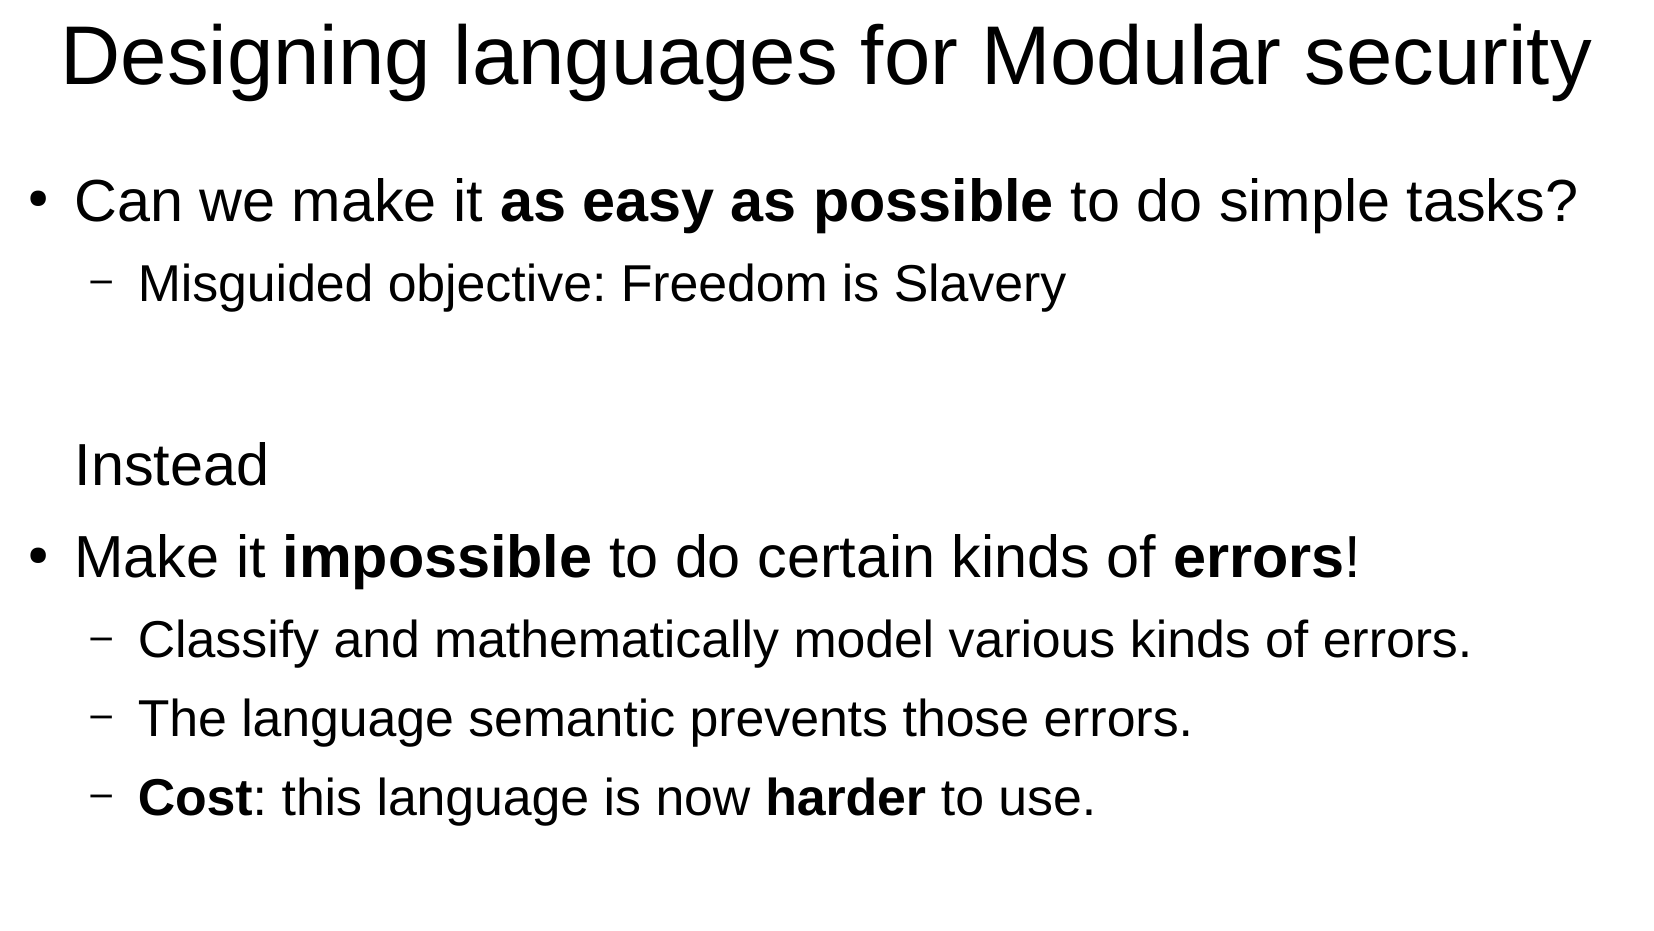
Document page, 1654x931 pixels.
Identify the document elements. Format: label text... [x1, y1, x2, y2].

list Can we make it as easy as possible to do simple tasks? Misguided objective: Freedom is Slavery Instead Make it impossible to do certain kinds of errors! Classify and mathematically model various kinds of errors. The language semantic prevents those errors. Cost: this language is now harder to use. [11, 167, 1583, 880]
title Designing languages for Modular security [0, 0, 1654, 159]
